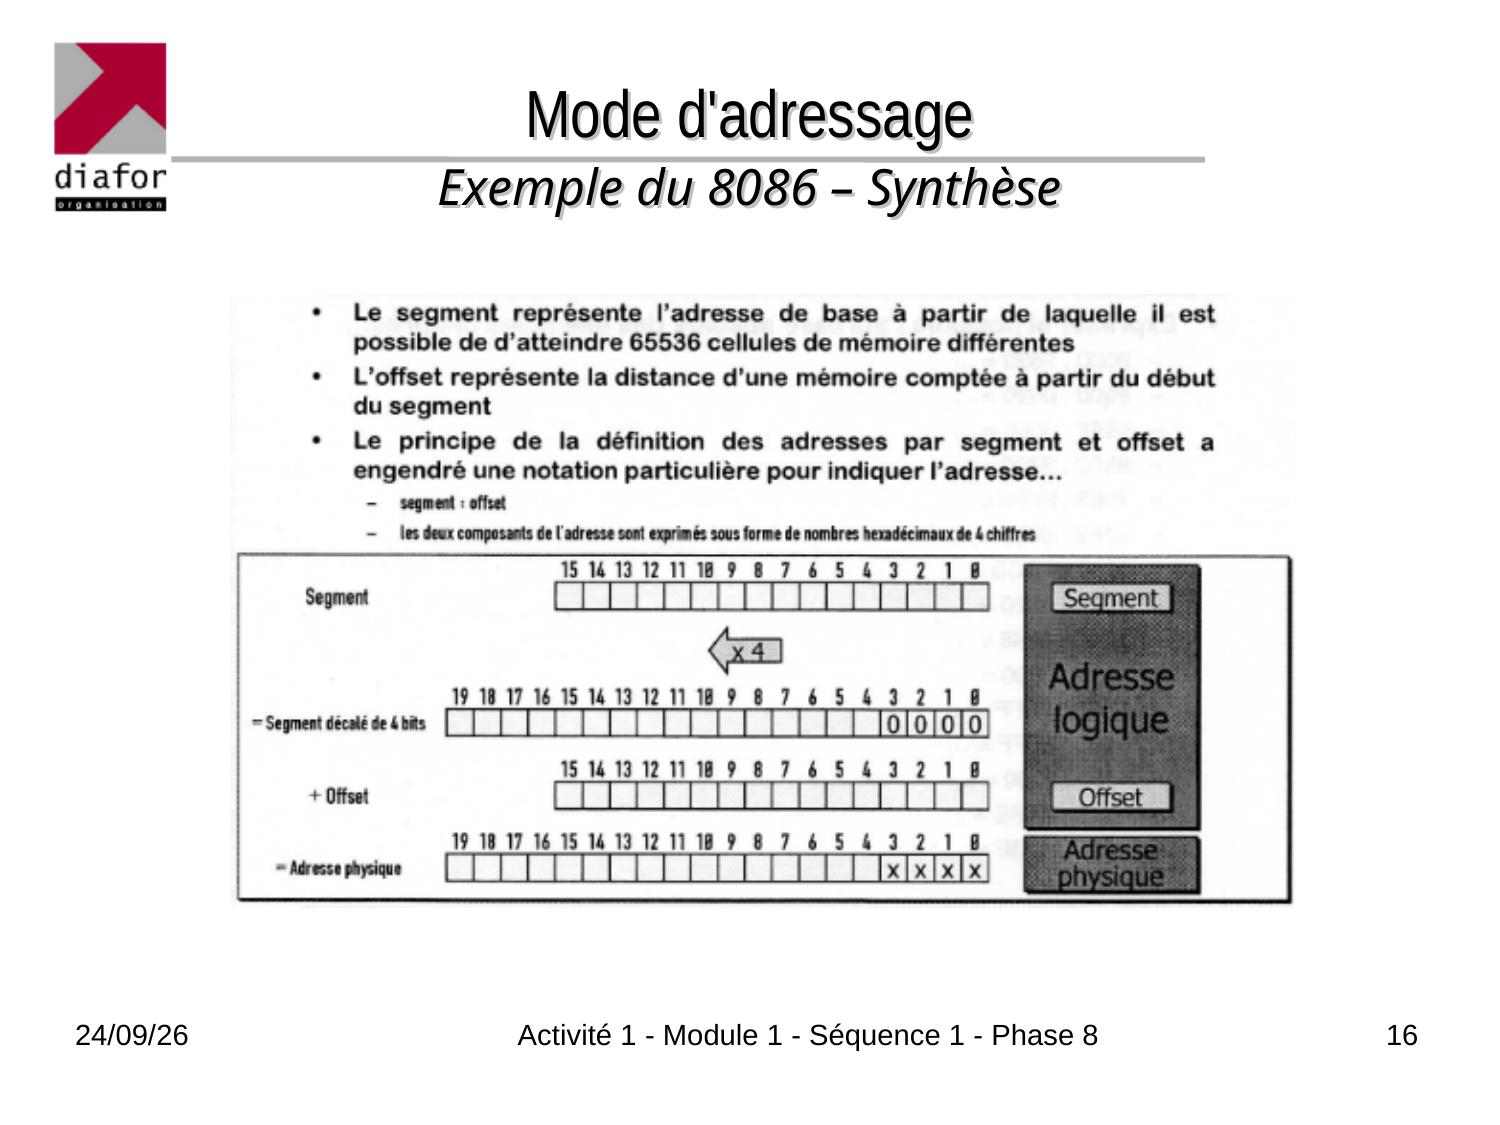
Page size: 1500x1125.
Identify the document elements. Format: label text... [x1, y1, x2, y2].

picture [53, 42, 168, 213]
picture [230, 294, 1298, 908]
title Mode d'adressage Exemple du 8086 – Synthèse [75, 45, 1426, 250]
